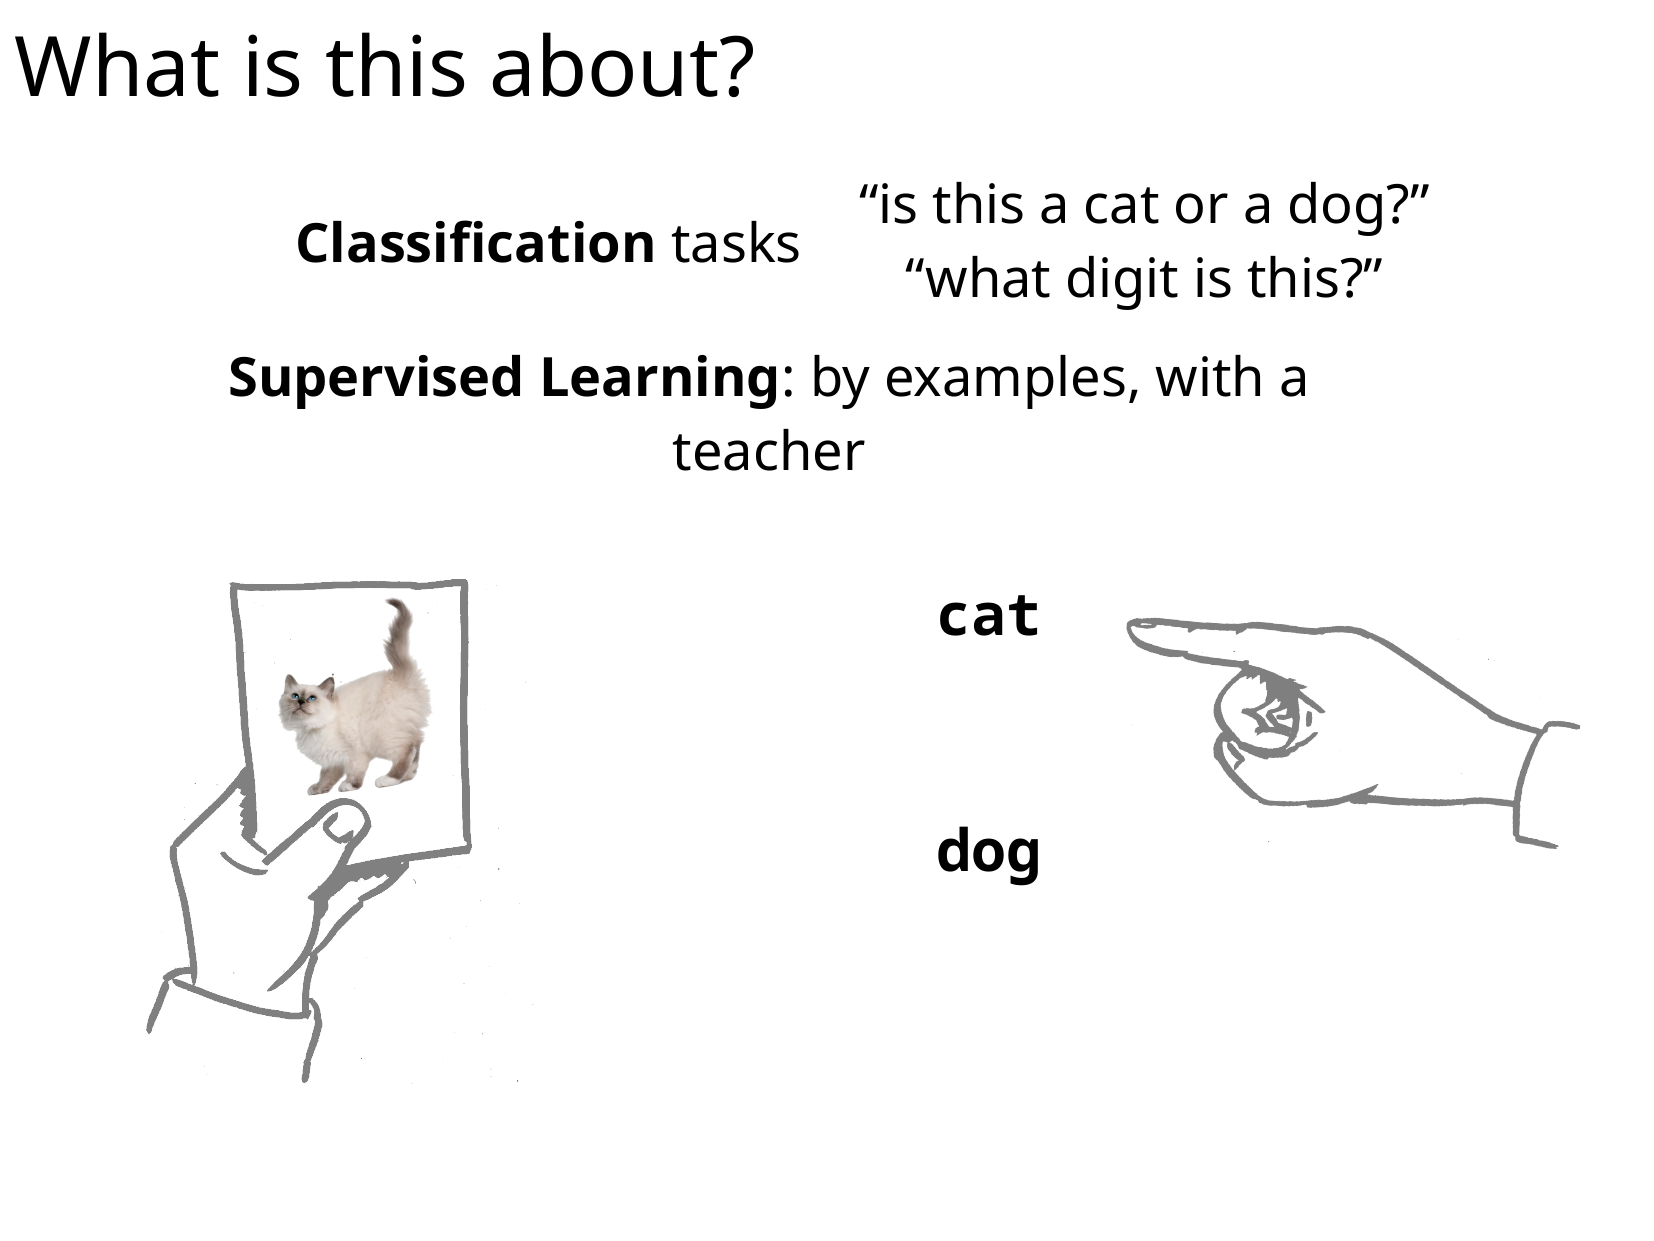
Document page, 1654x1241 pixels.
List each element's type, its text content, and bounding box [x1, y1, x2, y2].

text_box cat [921, 576, 1056, 650]
picture [1071, 591, 1591, 873]
text_box Classification tasks [280, 197, 796, 278]
text_box dog [921, 812, 1056, 886]
text_box “is this a cat or a dog?” “what digit is this?” [844, 166, 1420, 312]
text_box What is this about? [0, 0, 1653, 115]
picture [141, 571, 545, 1084]
text_box Supervised Learning: by examples, with a teacher [213, 340, 1440, 485]
